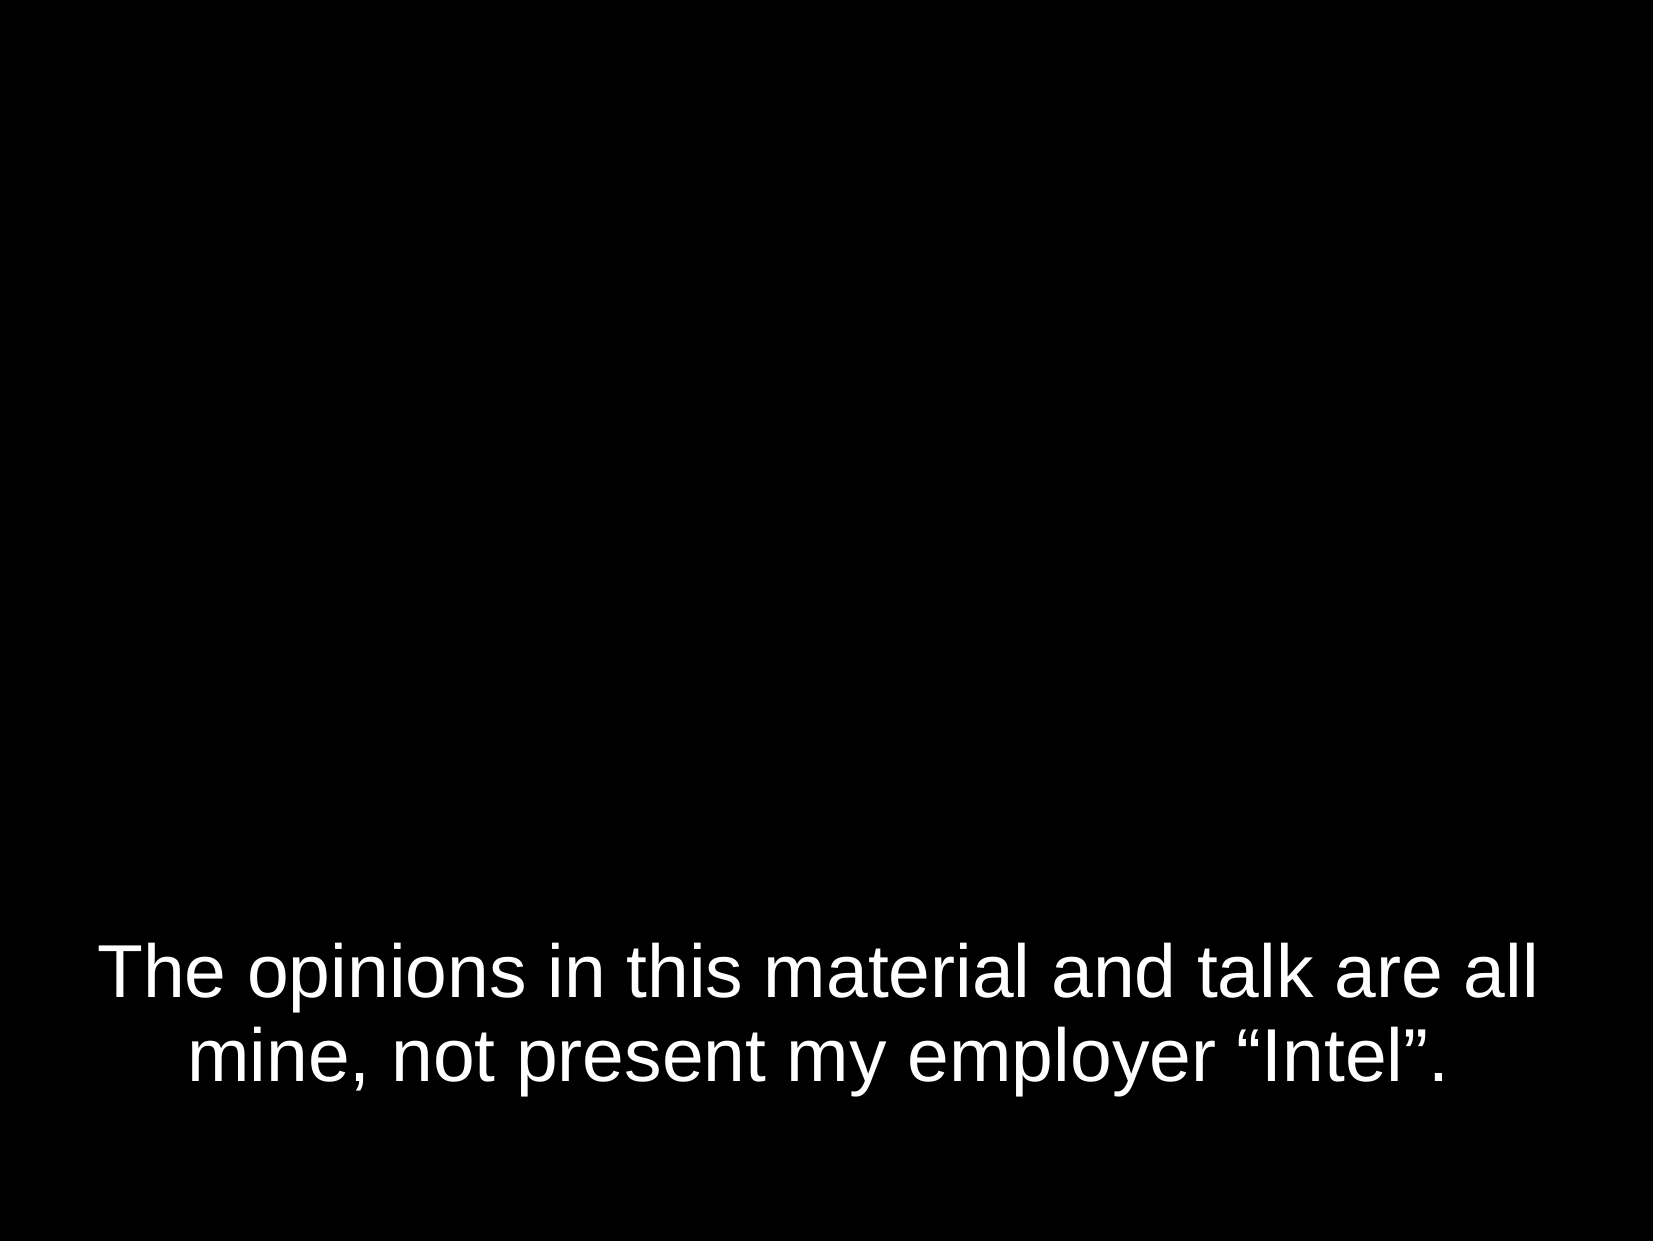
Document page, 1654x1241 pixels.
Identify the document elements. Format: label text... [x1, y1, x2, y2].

title The opinions in this material and talk are all mine, not present my employer “Intel”. [75, 902, 1563, 1126]
